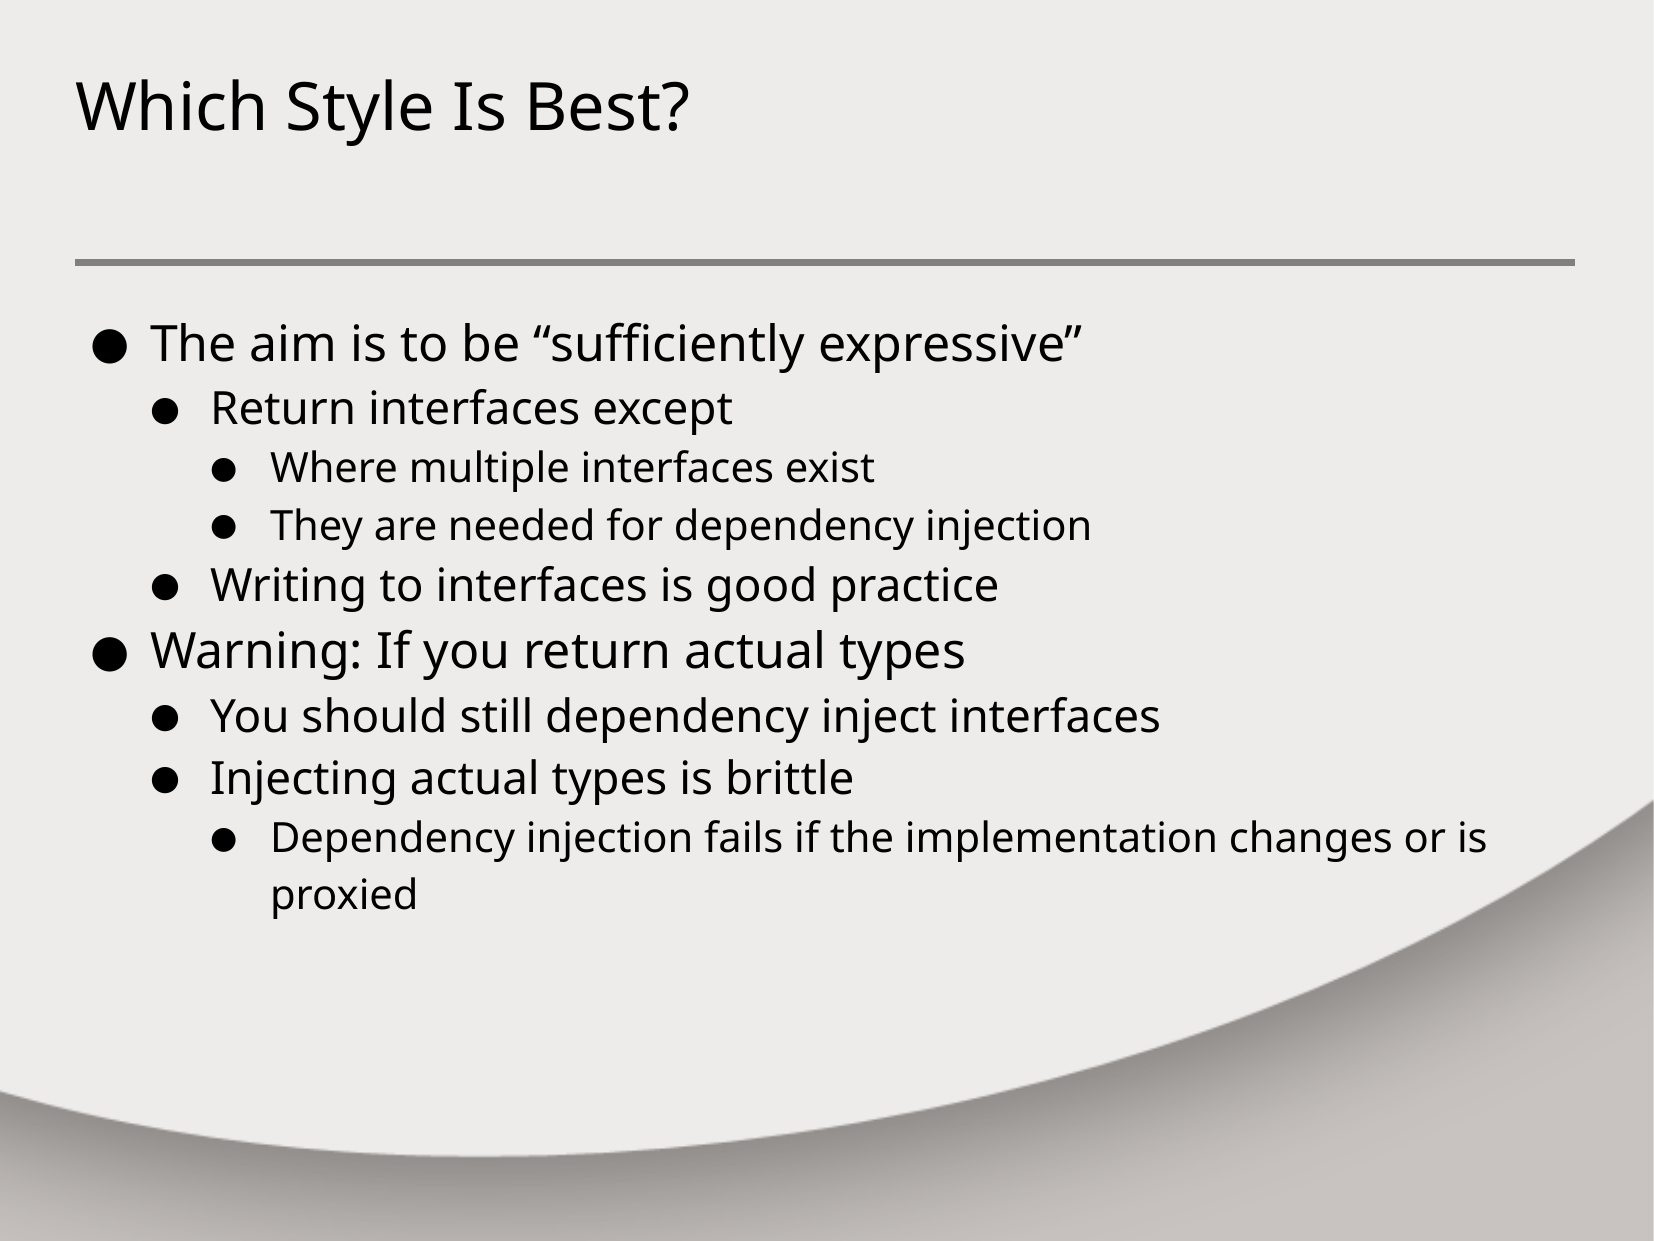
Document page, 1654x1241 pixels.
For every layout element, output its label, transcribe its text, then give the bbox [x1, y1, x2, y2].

picture [0, 0, 1654, 1241]
text_box The aim is to be “sufficiently expressive” Return interfaces except Where multiple interfaces exist They are needed for dependency injection Writing to interfaces is good practice Warning: If you return actual types You should still dependency inject interfaces Injecting actual types is brittle Dependency injection fails if the implementation changes or is proxied [75, 299, 1576, 1163]
title Which Style Is Best? [75, 75, 1576, 226]
